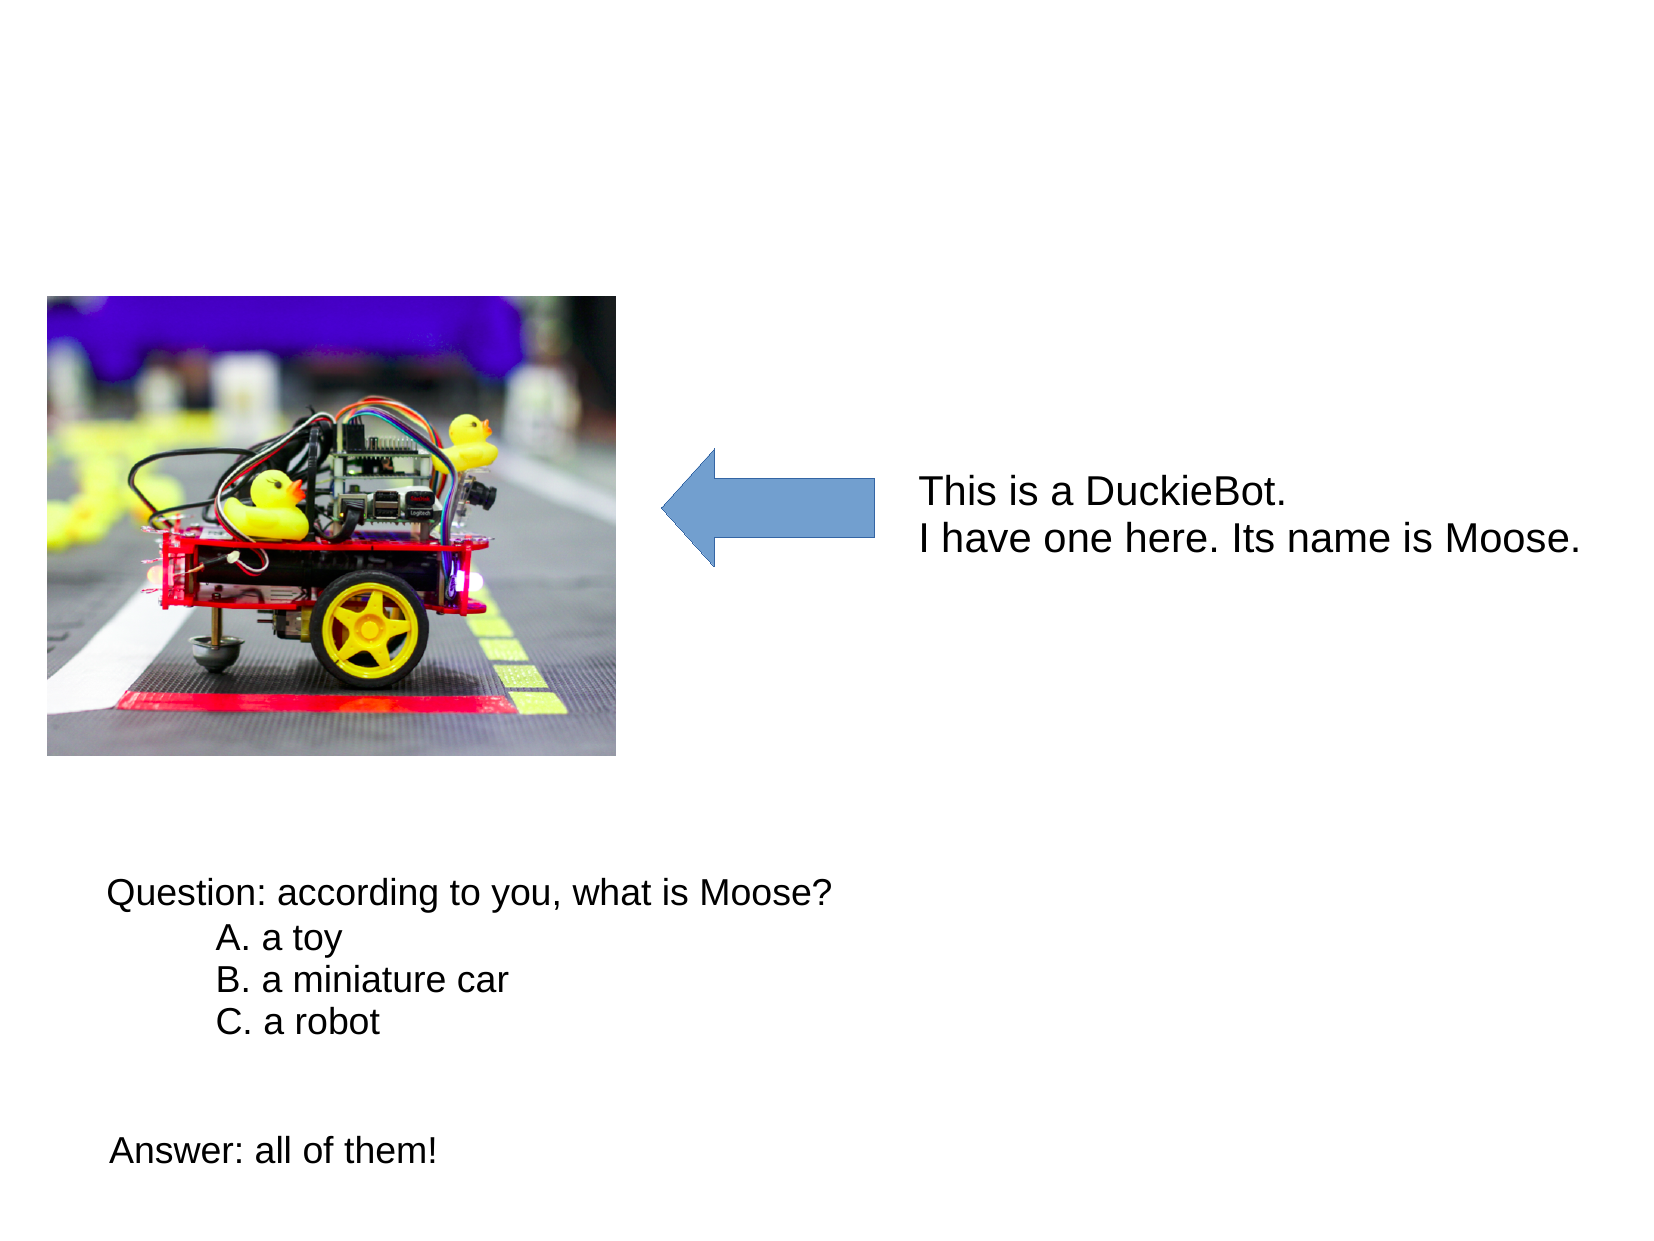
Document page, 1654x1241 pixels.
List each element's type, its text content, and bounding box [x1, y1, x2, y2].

text_box [661, 448, 875, 567]
text_box This is a DuckieBot. I have one here. Its name is Moose. [903, 460, 1601, 615]
picture [47, 296, 616, 756]
text_box Question: according to you, what is Moose? [91, 864, 848, 922]
text_box Answer: all of them! [94, 1122, 454, 1179]
text_box A. a toy B. a miniature car C. a robot [200, 909, 1004, 1093]
